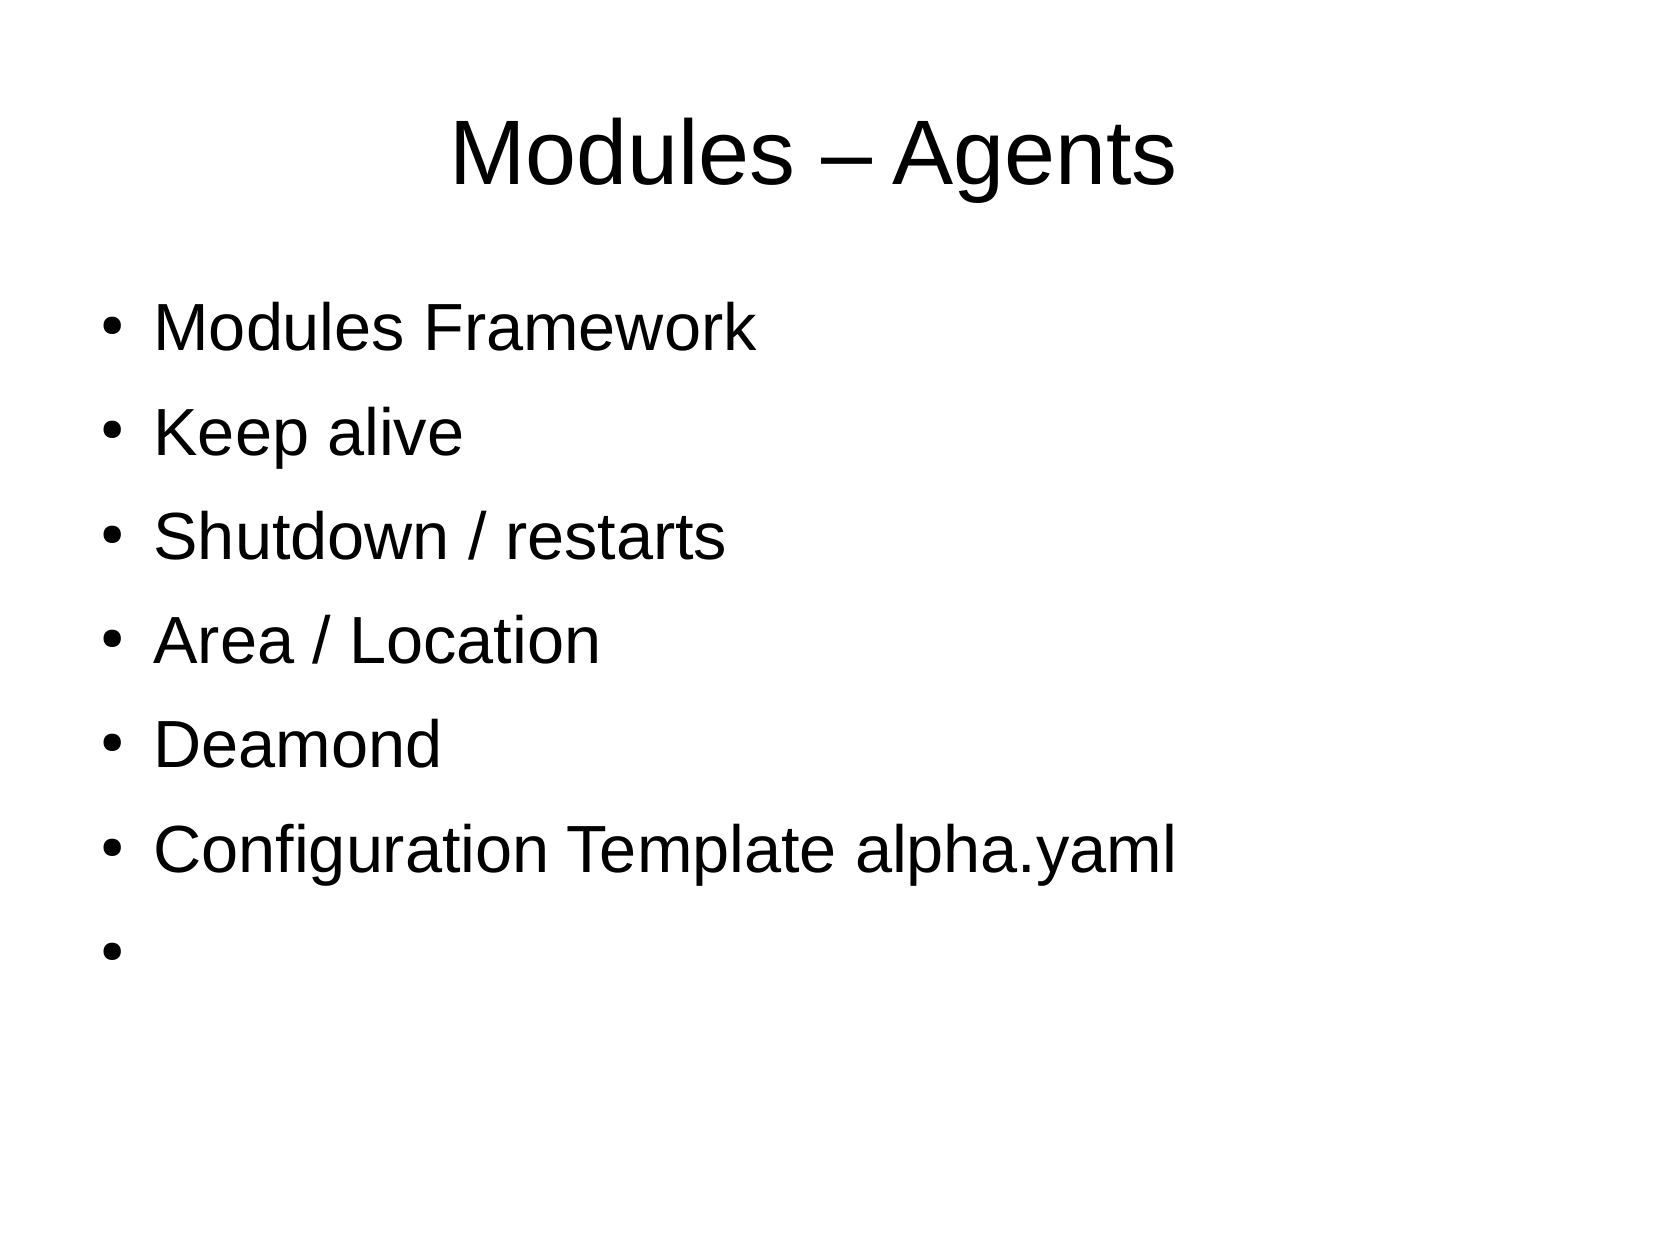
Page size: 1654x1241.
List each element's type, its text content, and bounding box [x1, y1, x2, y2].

list Modules Framework Keep alive Shutdown / restarts Area / Location Deamond Configuration Template alpha.yaml [82, 290, 1571, 1010]
title Modules – Agents [82, 49, 1571, 257]
